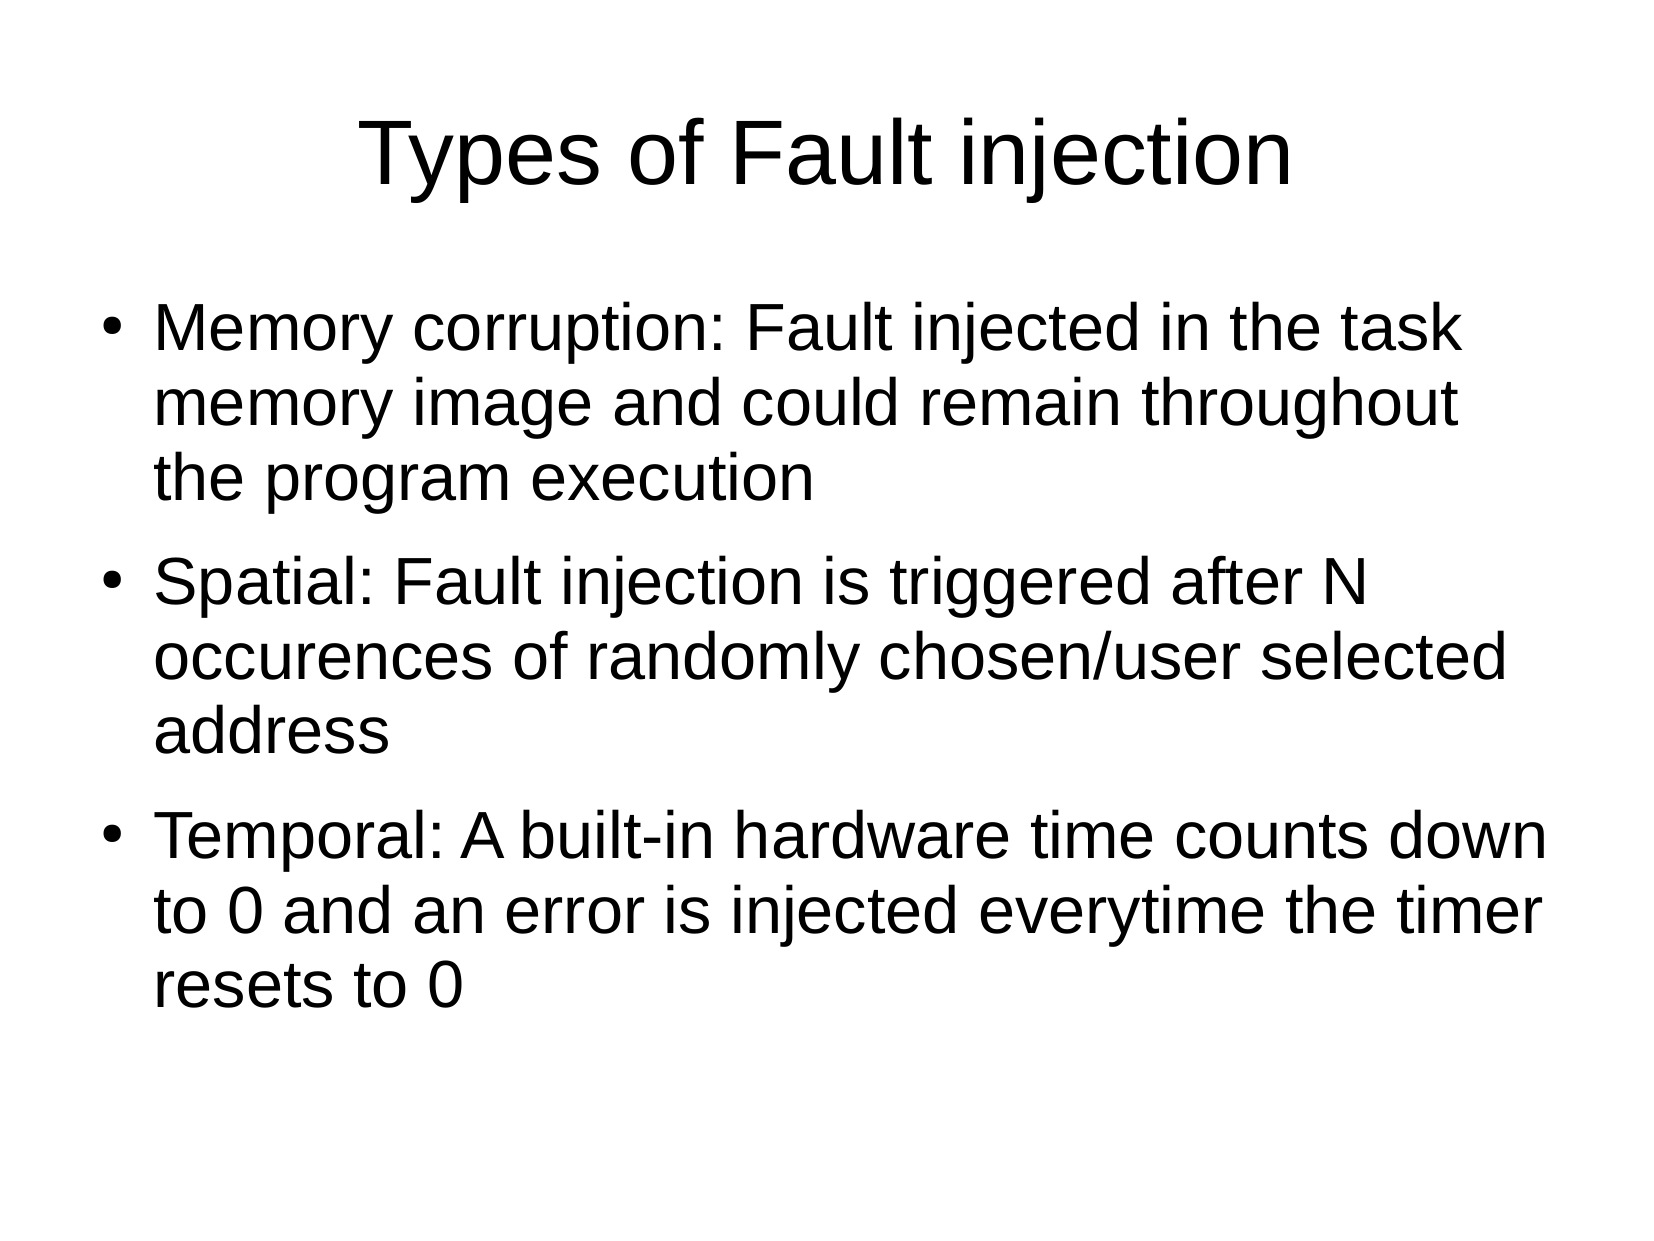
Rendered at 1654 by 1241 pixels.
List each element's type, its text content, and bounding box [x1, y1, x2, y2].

list Memory corruption: Fault injected in the task memory image and could remain throughout the program execution Spatial: Fault injection is triggered after N occurences of randomly chosen/user selected address Temporal: A built-in hardware time counts down to 0 and an error is injected everytime the timer resets to 0 [82, 290, 1571, 1109]
title Types of Fault injection [82, 49, 1571, 257]
